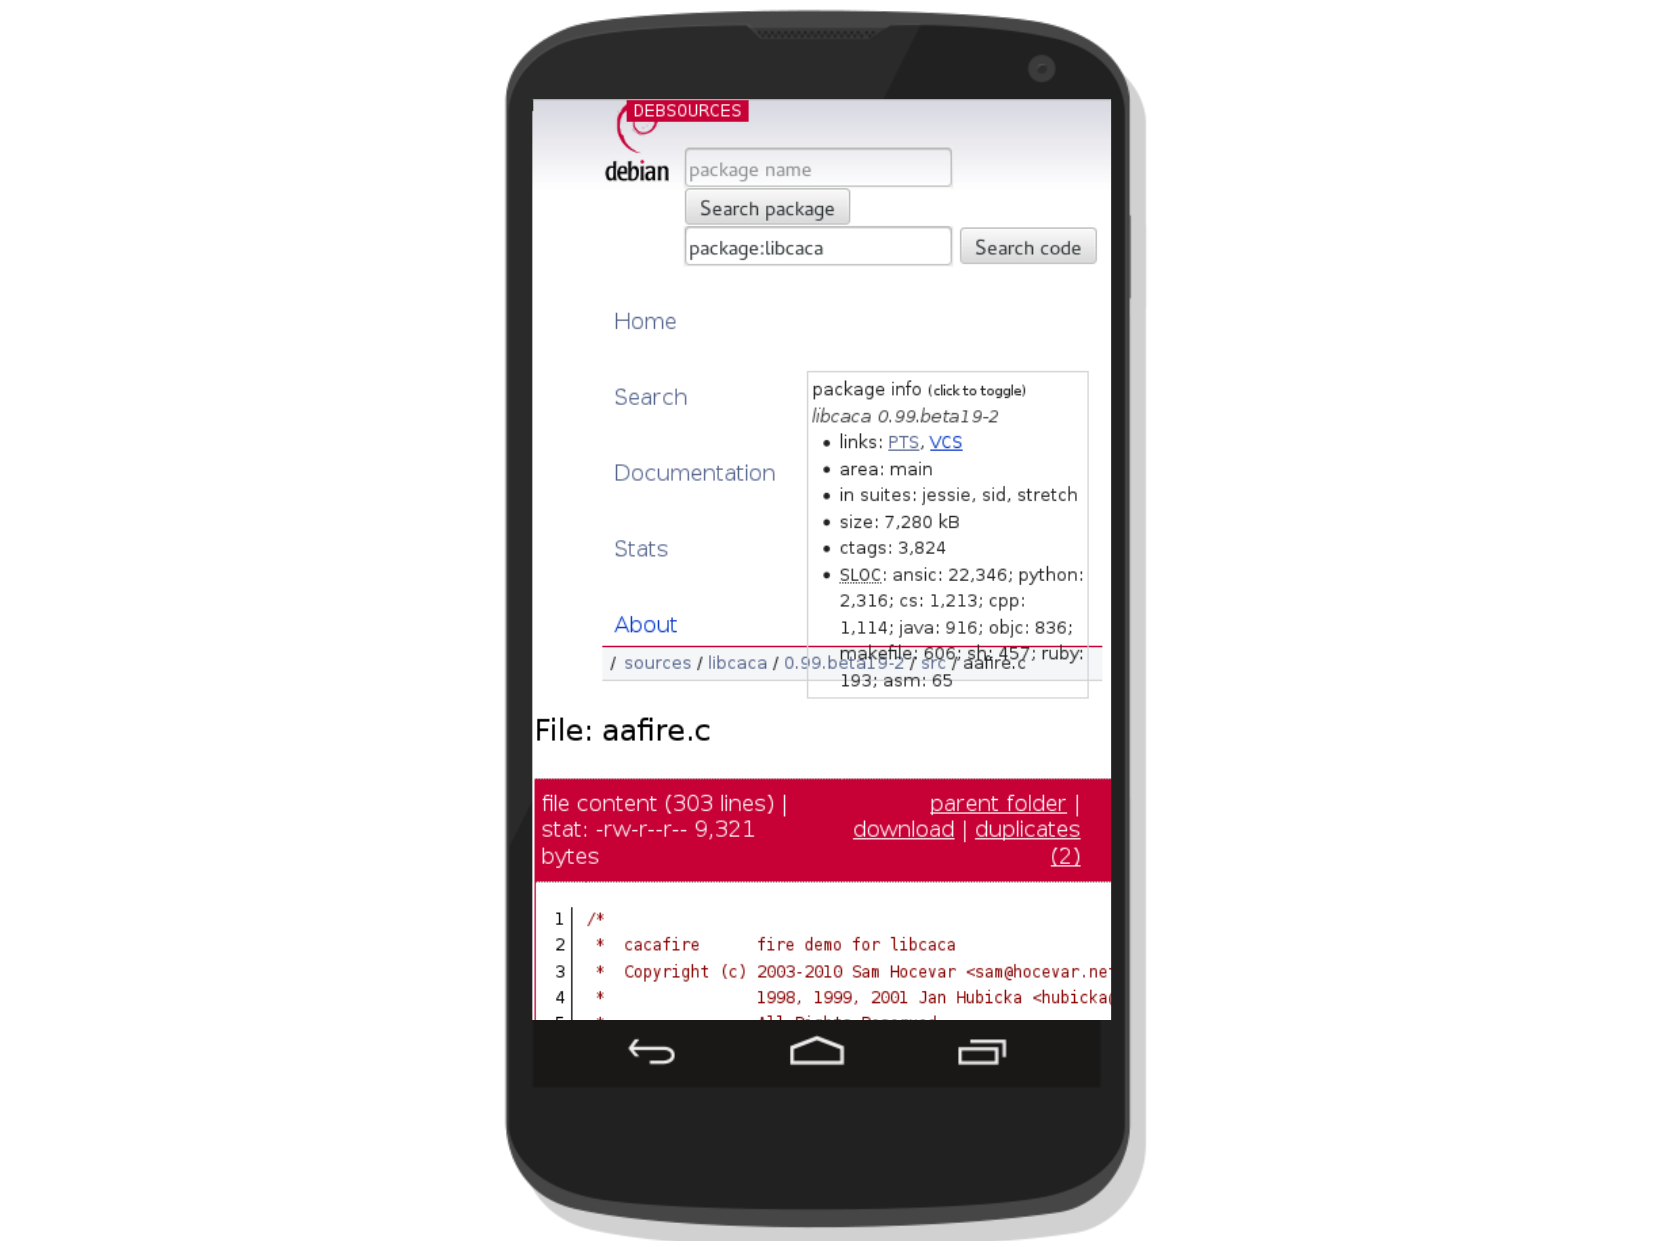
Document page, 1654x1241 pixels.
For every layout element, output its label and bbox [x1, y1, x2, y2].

picture [226, 0, 1427, 1241]
